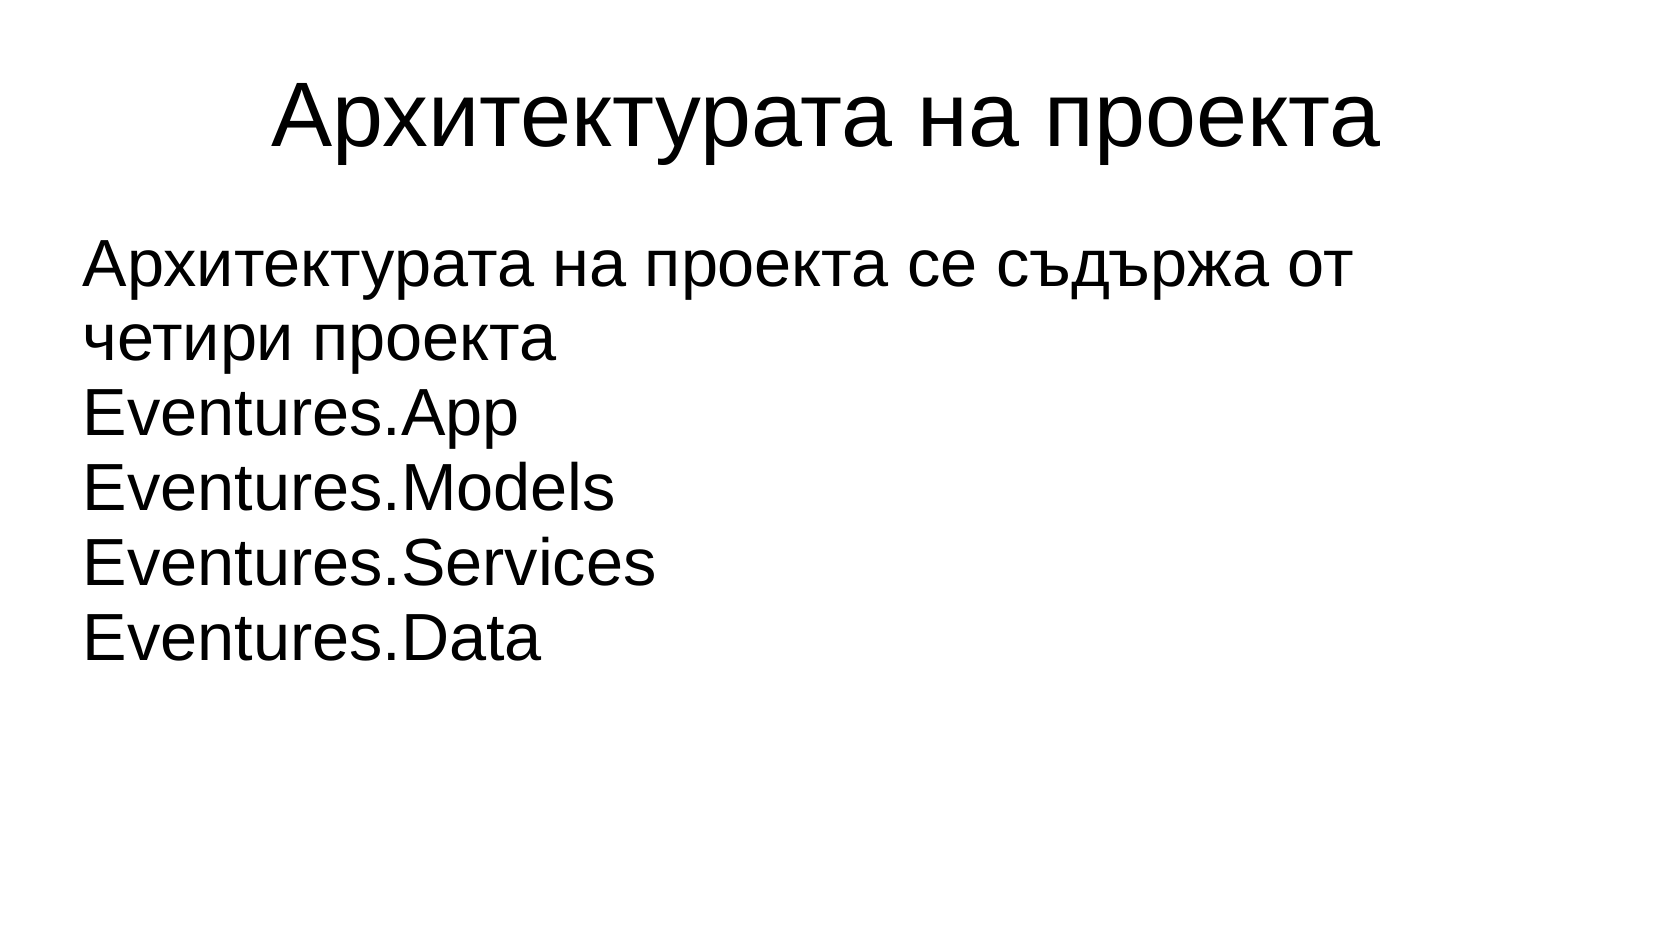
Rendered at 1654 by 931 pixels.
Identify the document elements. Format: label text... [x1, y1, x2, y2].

title Архитектурата на проекта [82, 37, 1571, 193]
subtitle Архитектурата на проекта се съдържа от четири проекта Eventures.App Eventures.Models Eventures.Services Eventures.Data [82, 217, 1571, 758]
